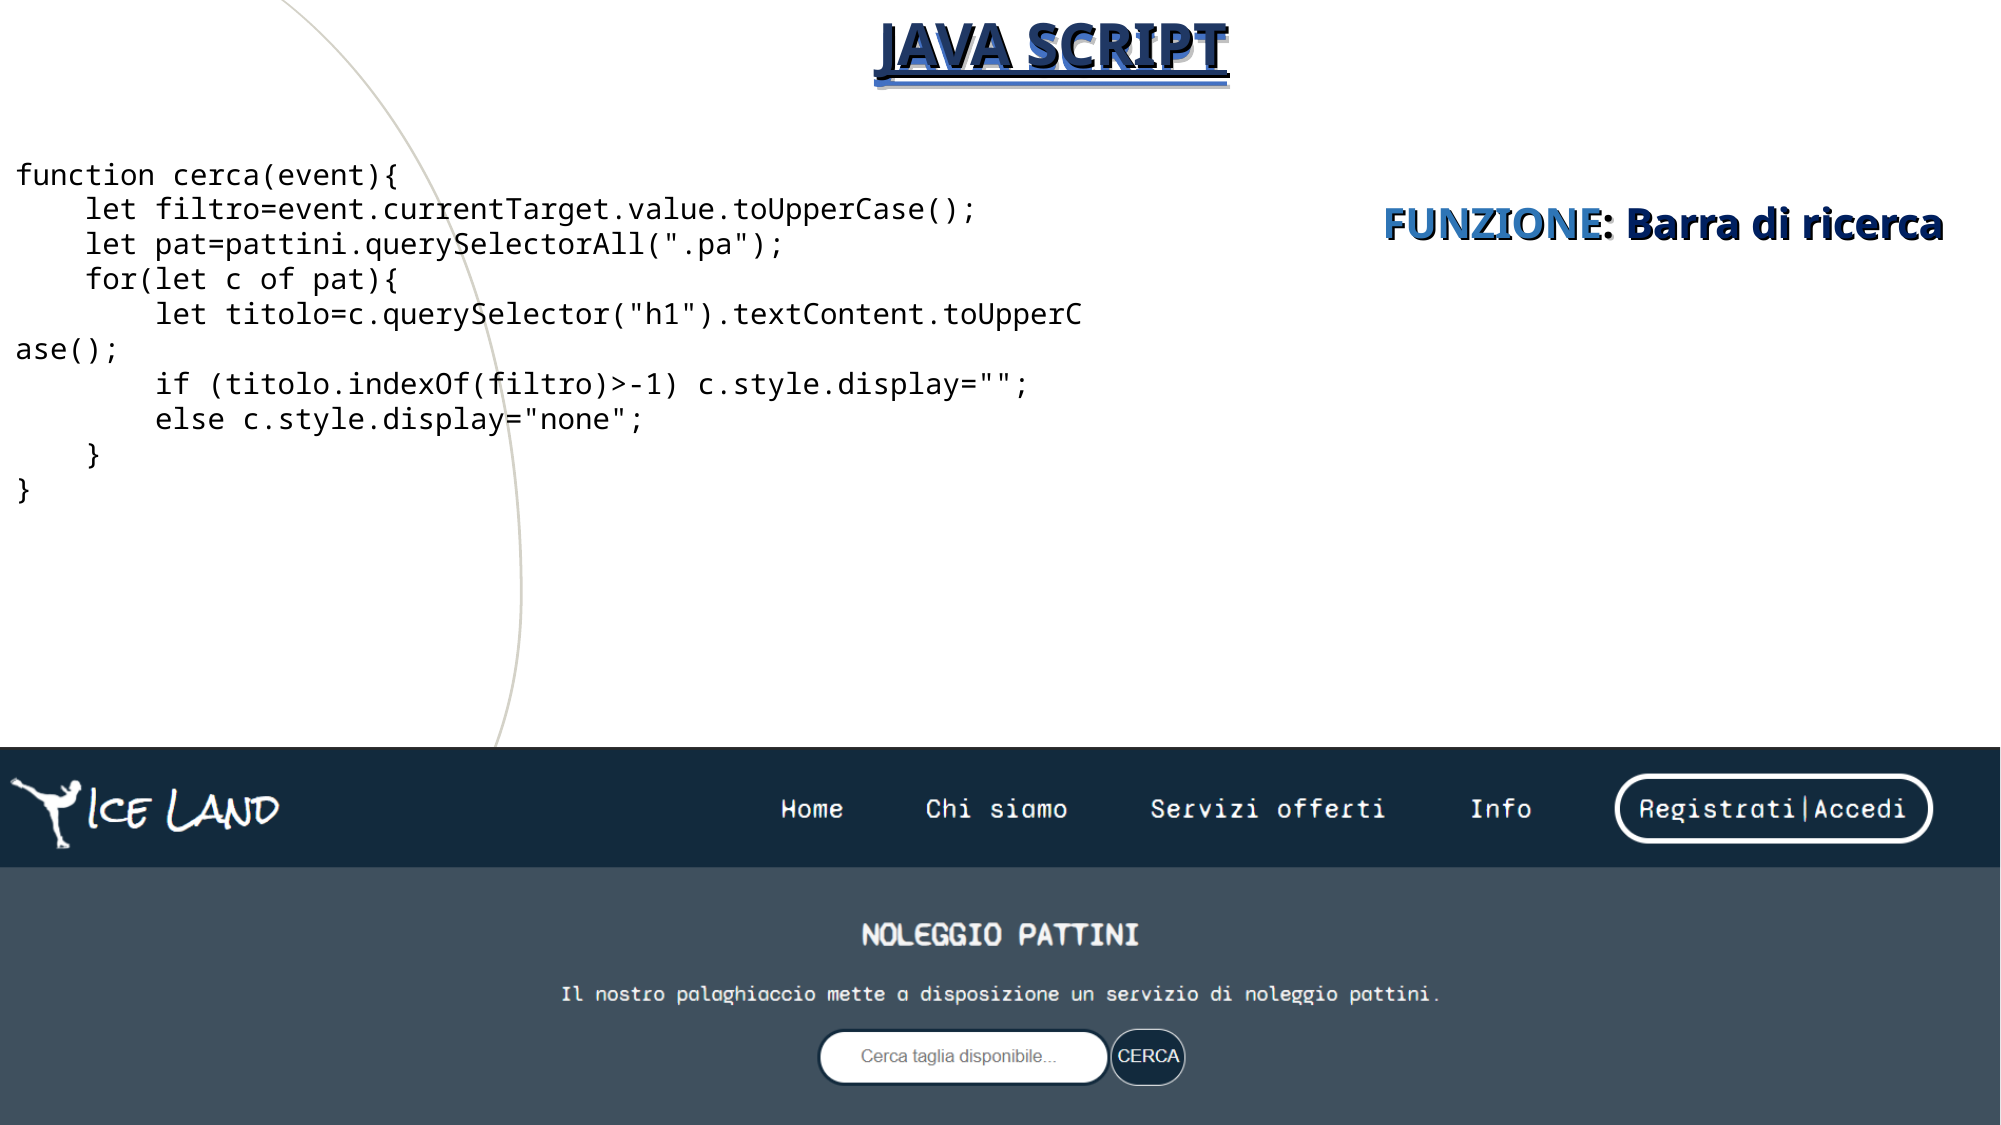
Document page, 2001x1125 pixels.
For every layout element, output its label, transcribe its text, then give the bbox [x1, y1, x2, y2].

text_box FUNZIONE: Barra di ricerca [1367, 188, 2000, 255]
picture [0, 747, 2000, 1125]
text_box function cerca(event){ let filtro=event.currentTarget.value.toUpperCase(); let pat=pattini.querySelectorAll(".pa"); for(let c of pat){ let titolo=c.querySelector("h1").textContent.toUpperCase(); if (titolo.indexOf(filtro)>-1) c.style.display=""; else c.style.display="none"; } } [0, 148, 1114, 482]
text_box JAVA SCRIPT [863, 0, 1304, 86]
